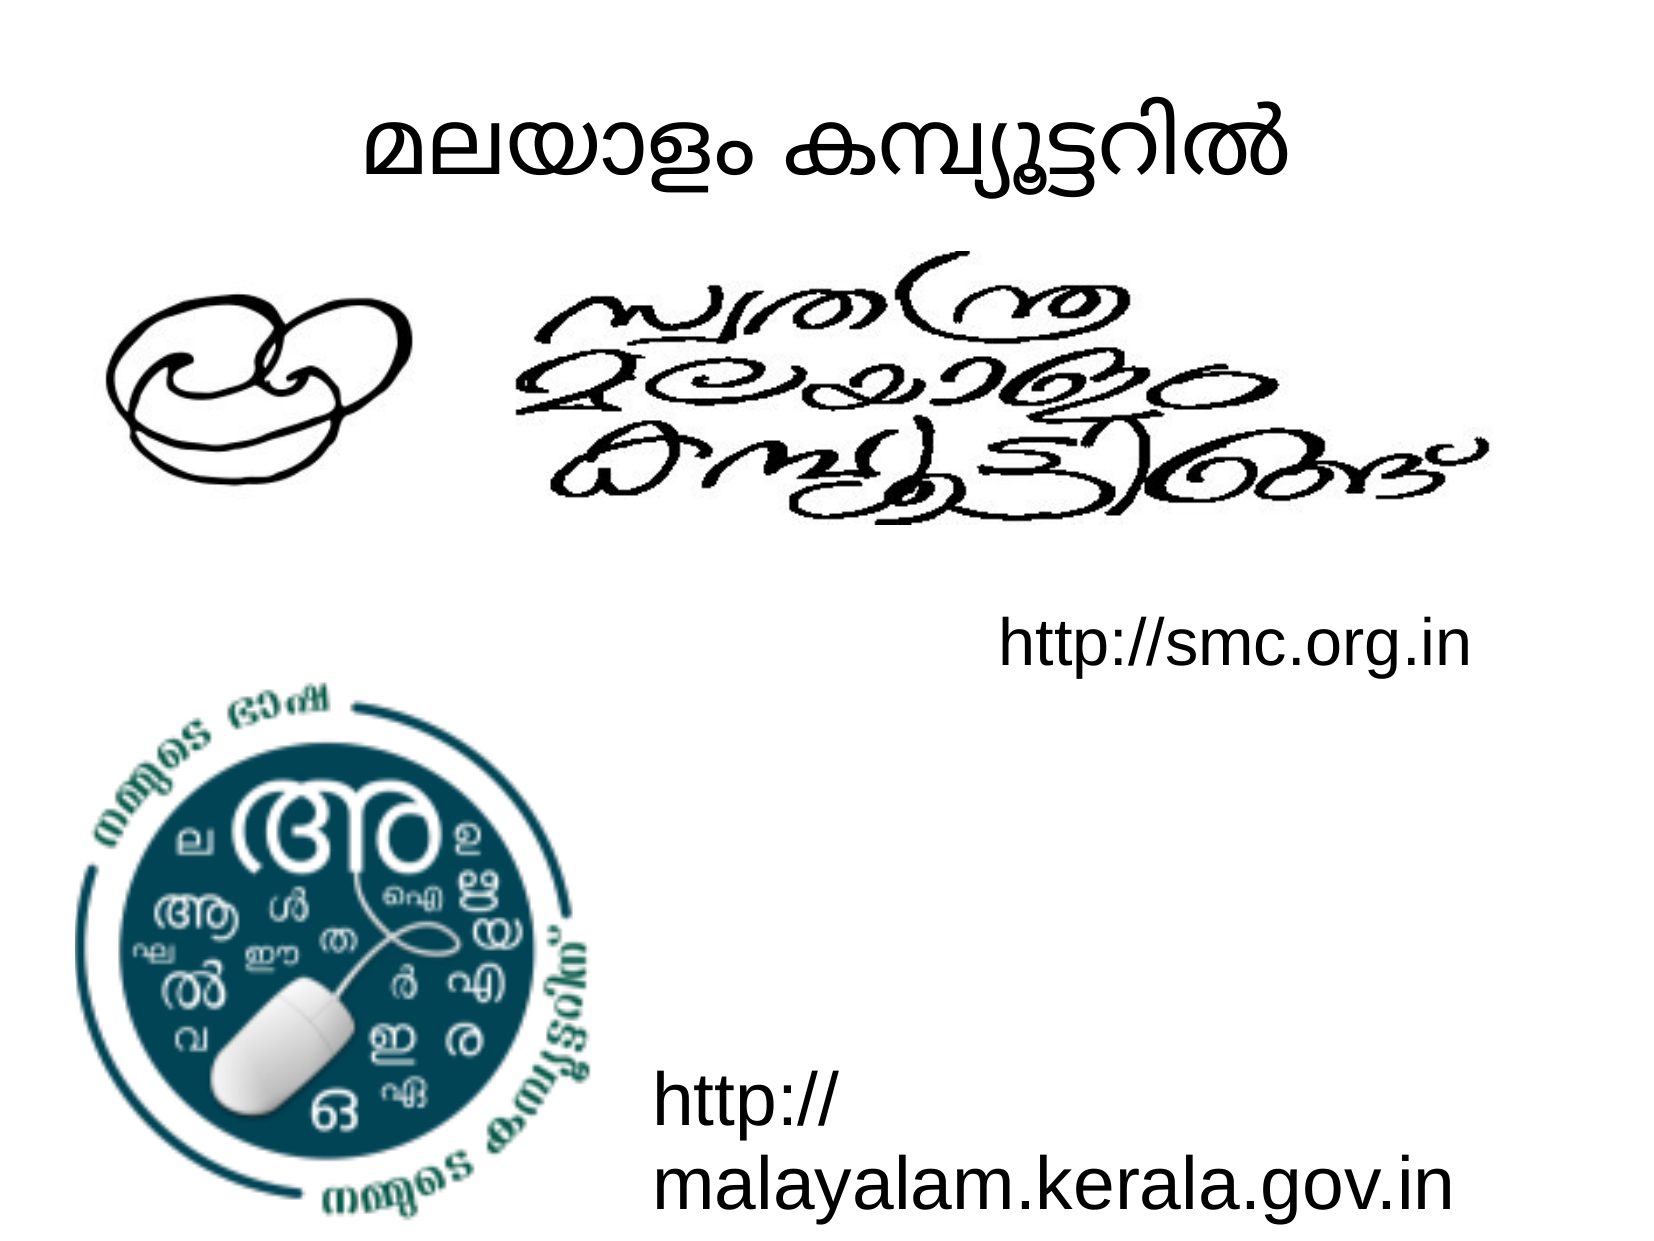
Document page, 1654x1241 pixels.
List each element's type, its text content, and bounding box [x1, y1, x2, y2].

picture [0, 251, 1654, 526]
picture [75, 674, 601, 1235]
text_box http://malayalam.kerala.gov.in [637, 1050, 1654, 1158]
text_box http://smc.org.in [984, 597, 1488, 696]
title മലയാളം കമ്പ്യൂട്ടറില്‍ [82, 49, 1571, 251]
